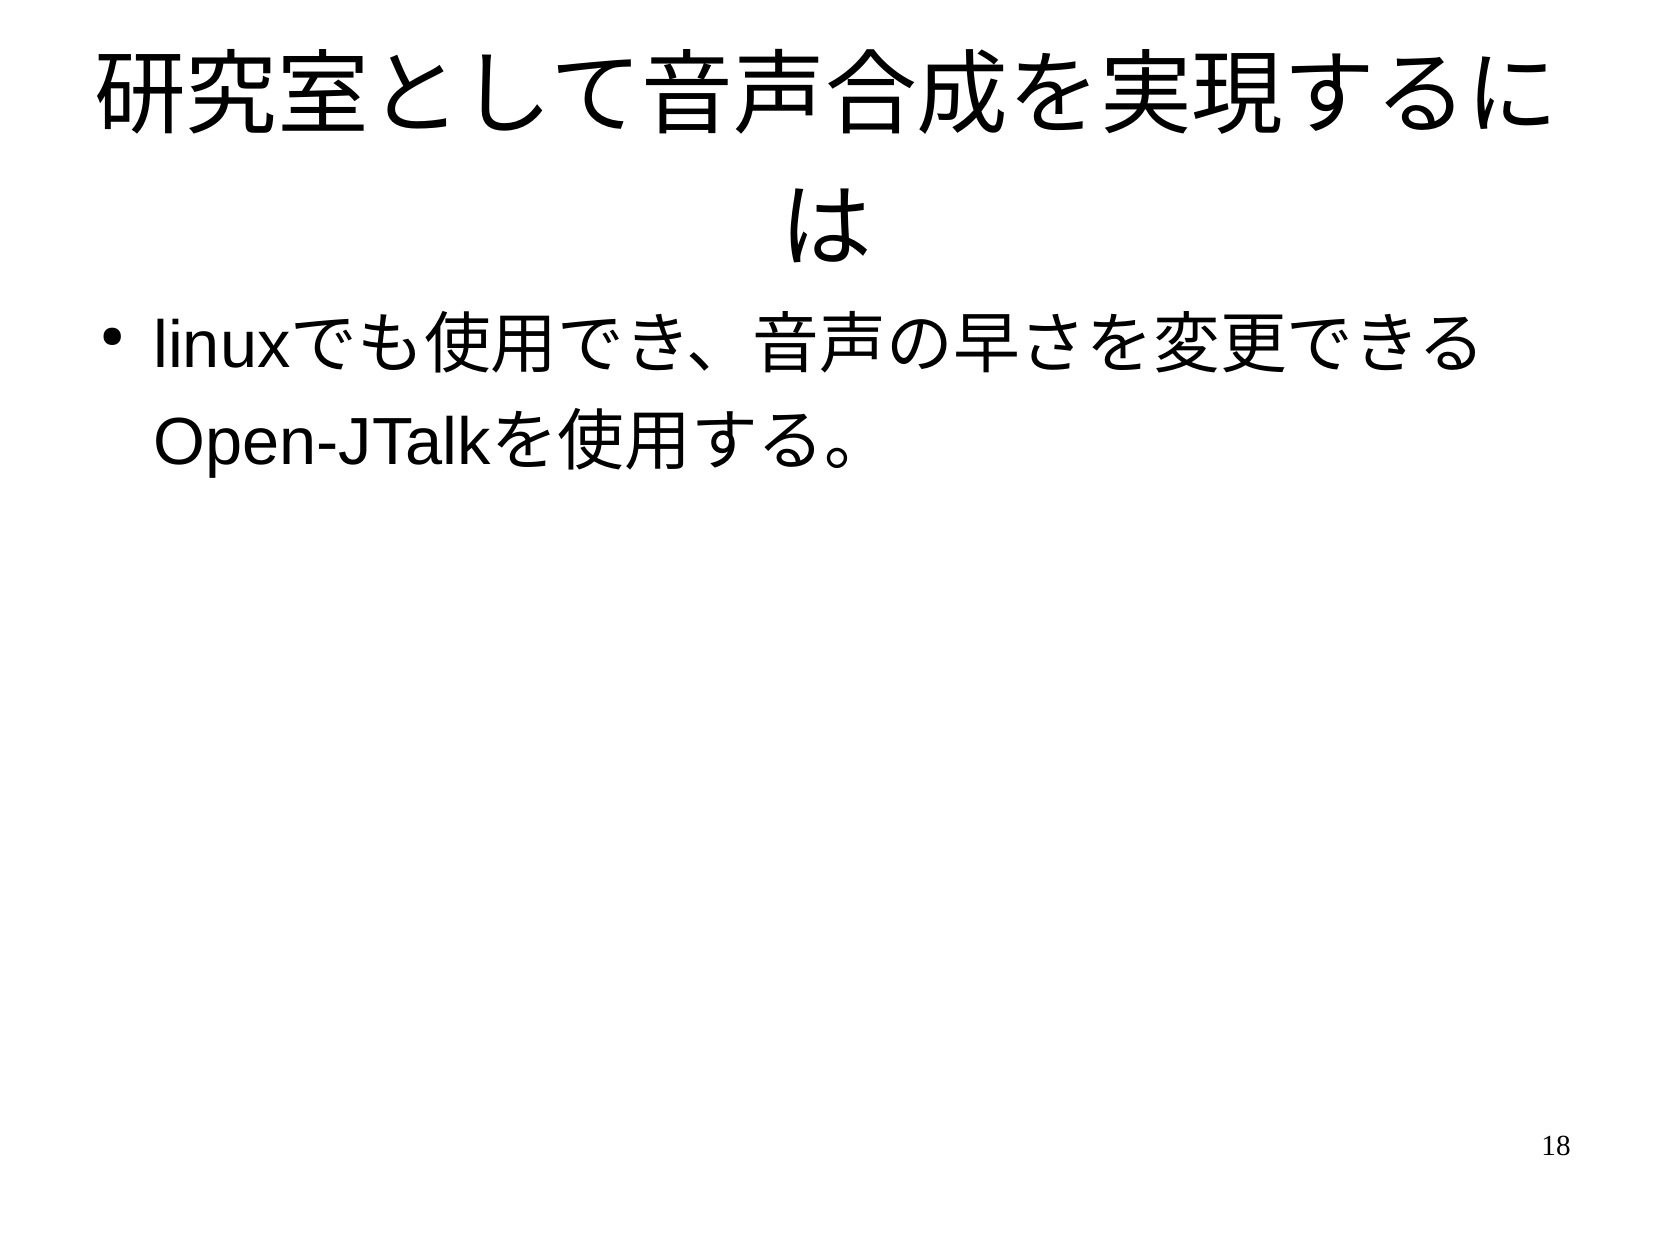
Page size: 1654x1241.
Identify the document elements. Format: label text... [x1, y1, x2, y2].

title 研究室として音声合成を実現するには [82, 49, 1571, 257]
list linuxでも使用でき、音声の早さを変更できるOpen-JTalkを使用する。 [82, 290, 1571, 1010]
